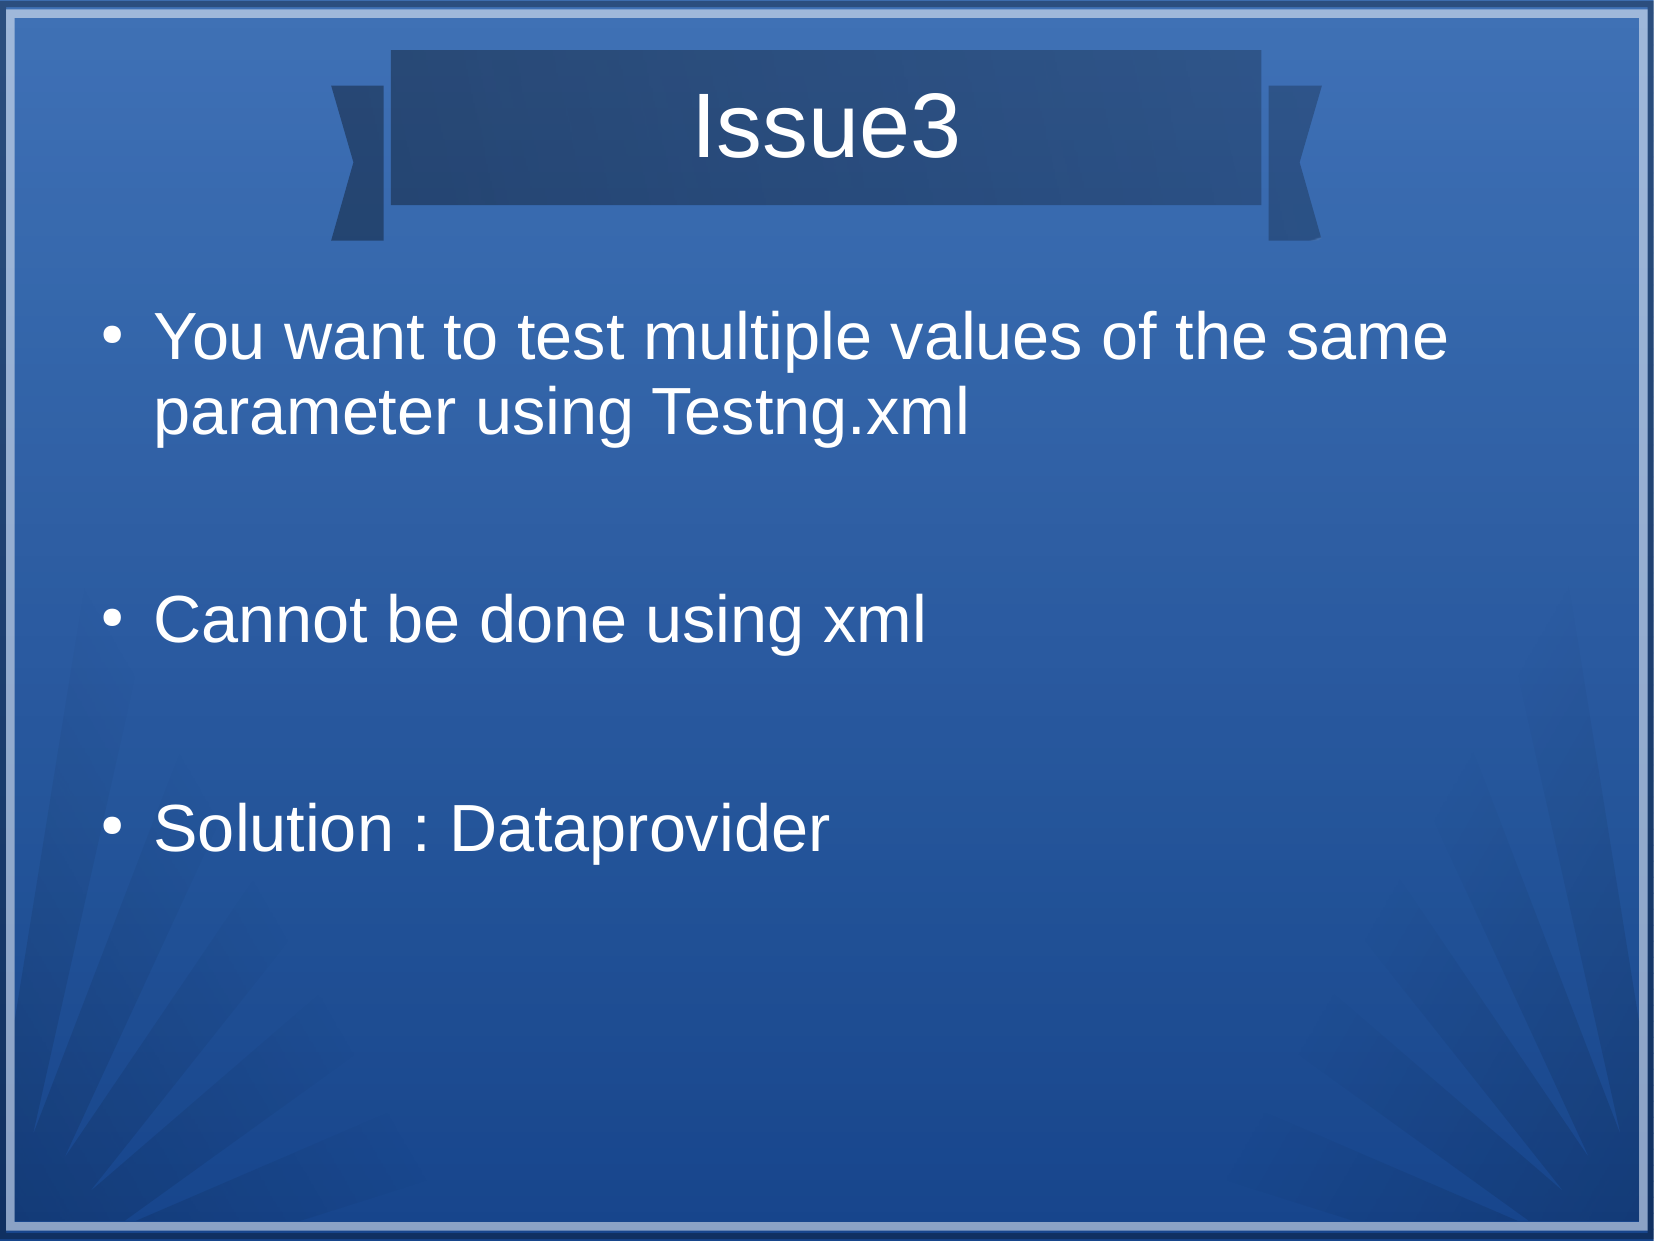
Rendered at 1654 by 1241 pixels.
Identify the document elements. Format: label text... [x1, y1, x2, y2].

list You want to test multiple values of the same parameter using Testng.xml Cannot be done using xml Solution : Dataprovider [82, 299, 1571, 1130]
title Issue3 [389, 47, 1264, 205]
